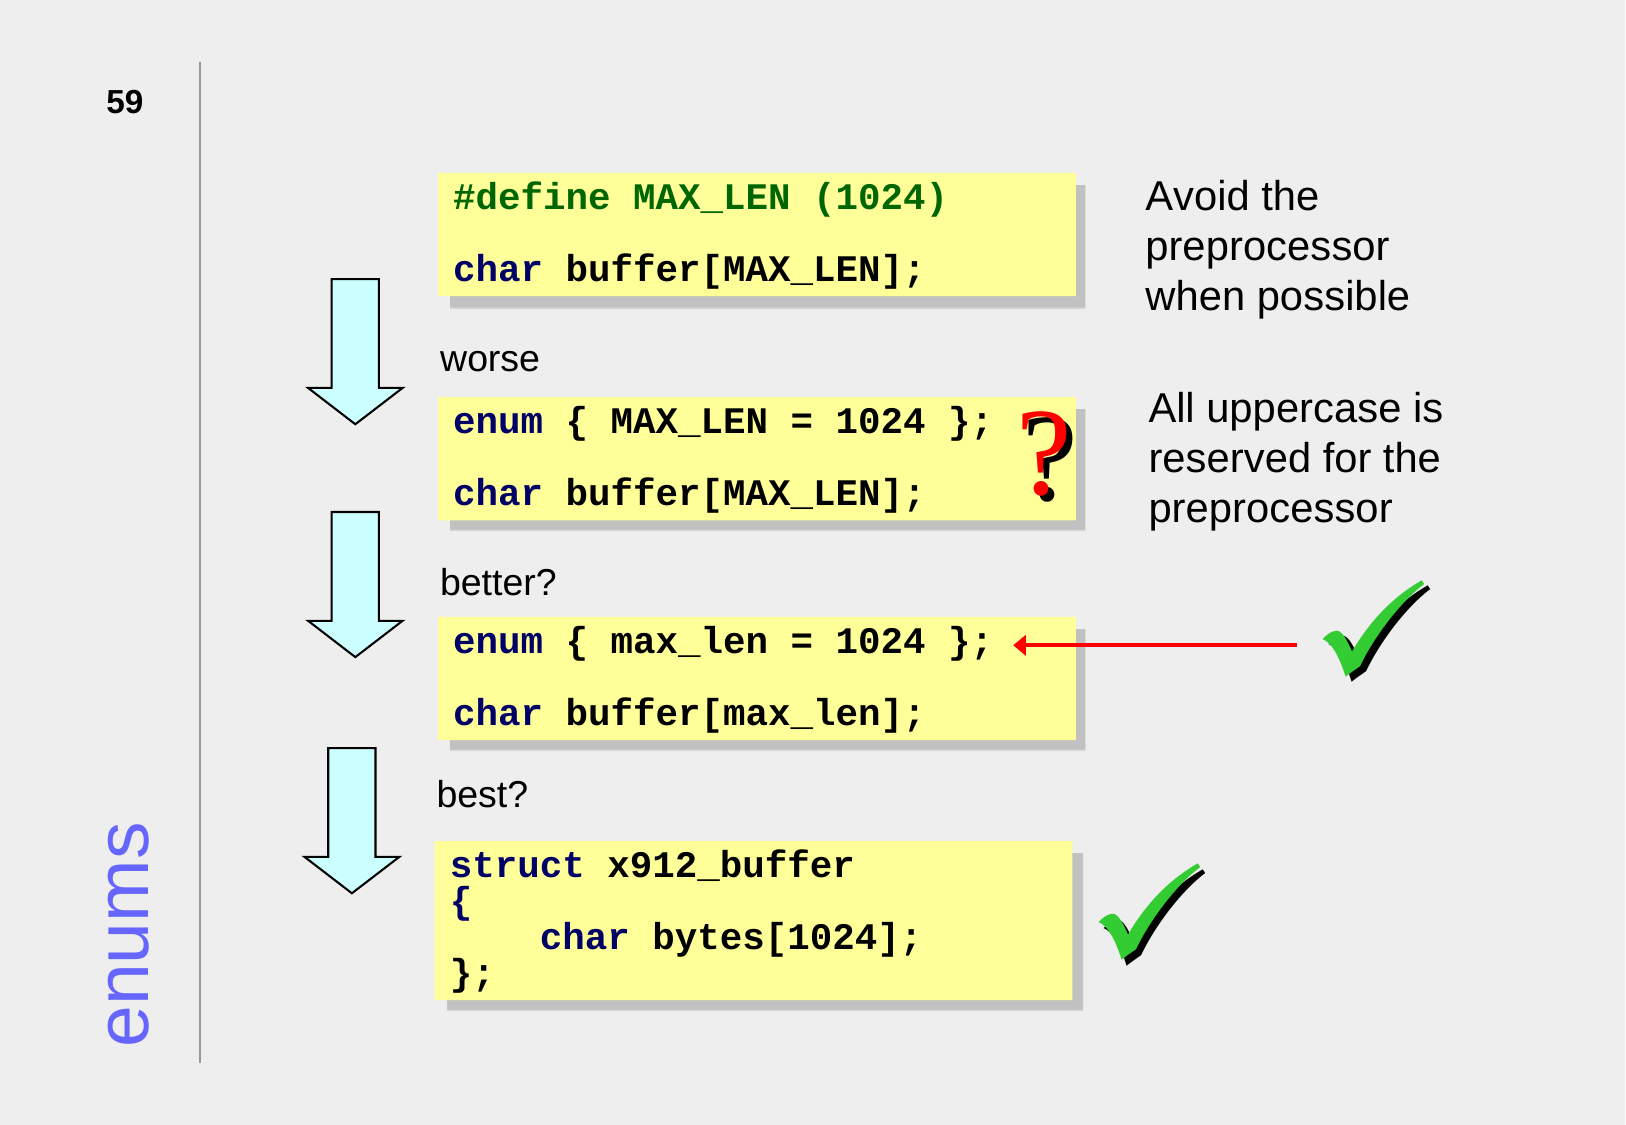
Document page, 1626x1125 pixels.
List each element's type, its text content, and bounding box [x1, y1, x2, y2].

title enums [50, 187, 188, 1063]
text_box Avoid the preprocessor when possible [1130, 160, 1426, 327]
text_box [308, 612, 403, 658]
text_box better? [331, 550, 616, 612]
text_box worse [331, 326, 616, 387]
text_box best? [376, 762, 612, 823]
text_box #define MAX_LEN (1024) char buffer[MAX_LEN]; [438, 172, 1076, 297]
text_box struct x912_buffer { char bytes[1024]; }; [434, 841, 1072, 1001]
list [212, 62, 1550, 1063]
text_box  [1296, 538, 1486, 734]
text_box [331, 512, 379, 550]
text_box enum { MAX_LEN = 1024 }; char buffer[MAX_LEN]; [438, 397, 1001, 521]
text_box [304, 748, 400, 894]
text_box [308, 387, 403, 425]
text_box All uppercase is reserved for the preprocessor [1133, 373, 1471, 539]
text_box  [1072, 822, 1262, 1017]
text_box [331, 279, 379, 326]
text_box ? [1001, 361, 1088, 528]
text_box enum { max_len = 1024 }; char buffer[max_len]; [438, 616, 1076, 741]
